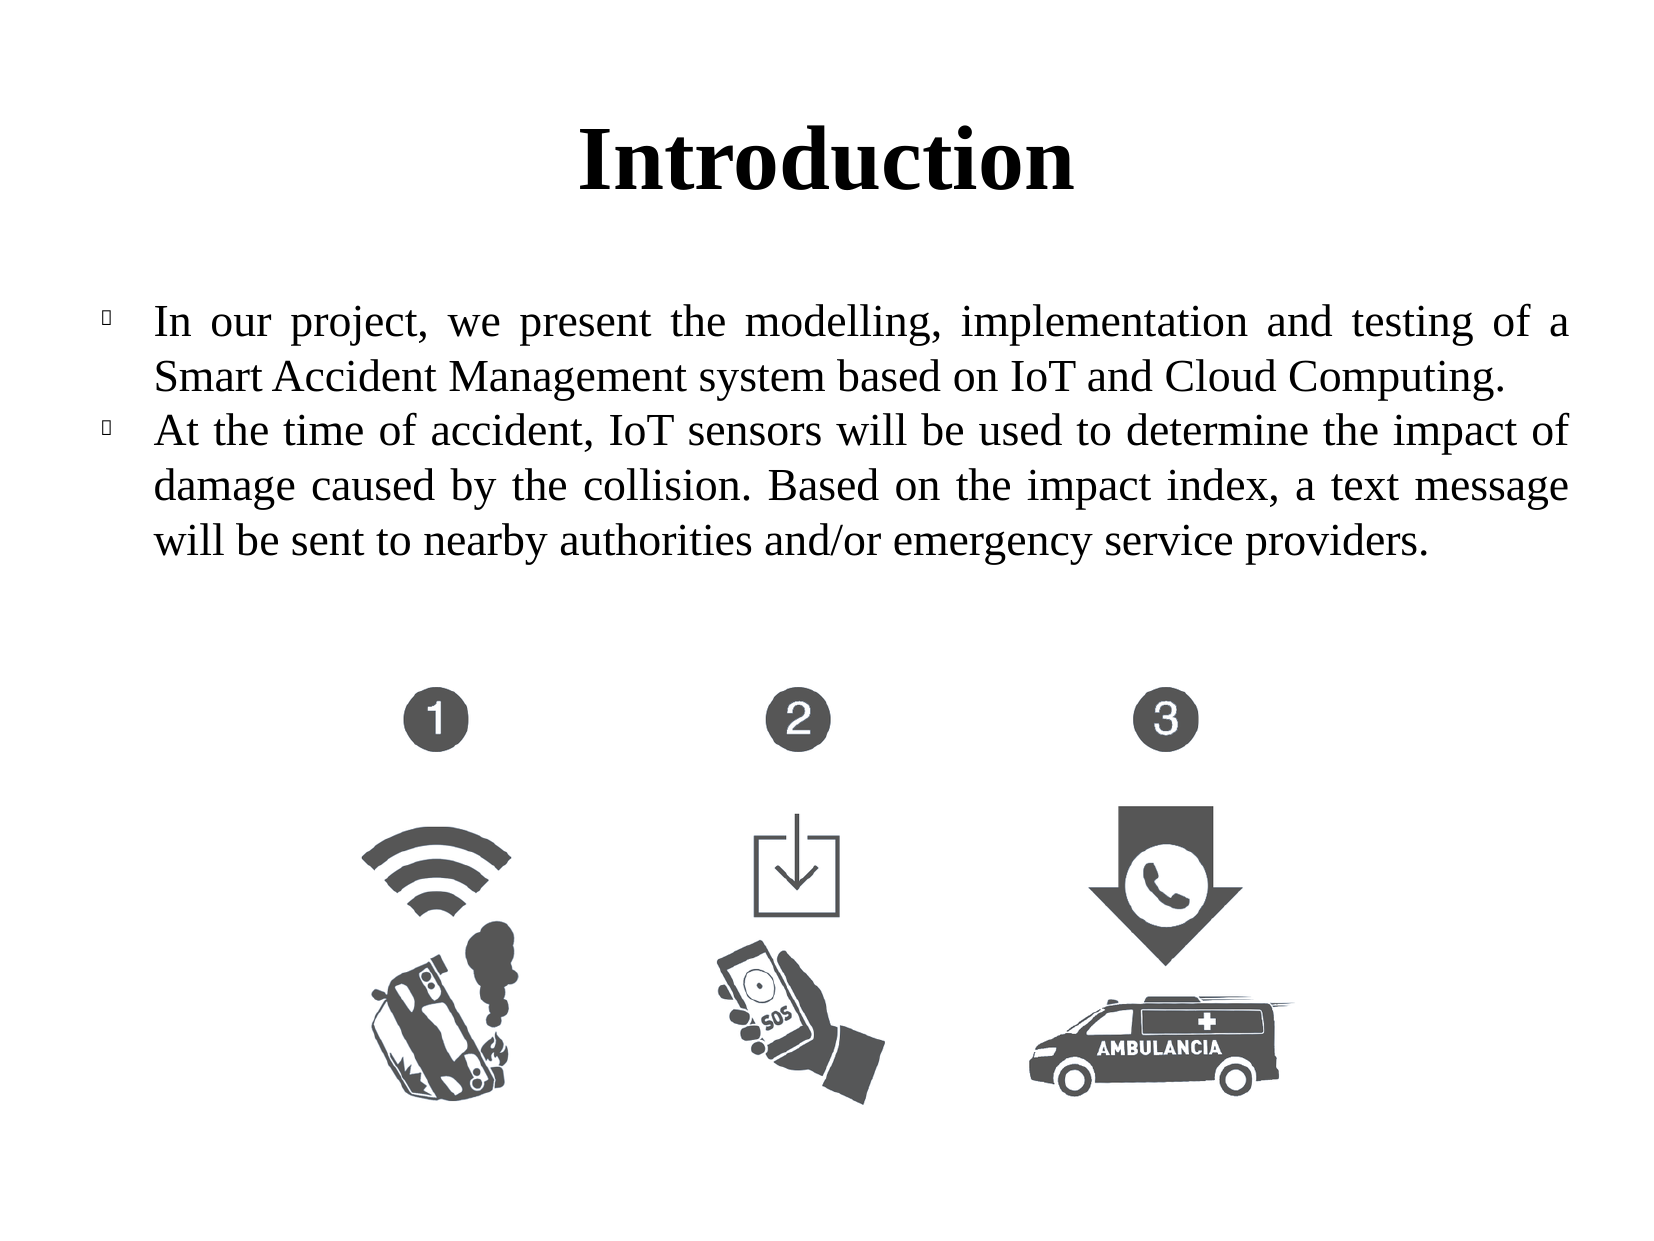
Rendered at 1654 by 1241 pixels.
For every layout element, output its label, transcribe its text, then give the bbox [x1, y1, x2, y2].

picture [295, 651, 1318, 1133]
text_box Introduction [82, 49, 1571, 257]
text_box In our project, we present the modelling, implementation and testing of a Smart Accident Management system based on IoT and Cloud Computing. At the time of accident, IoT sensors will be used to determine the impact of damage caused by the collision. Based on the impact index, a text message will be sent to nearby authorities and/or emergency service providers. [82, 290, 1571, 1010]
